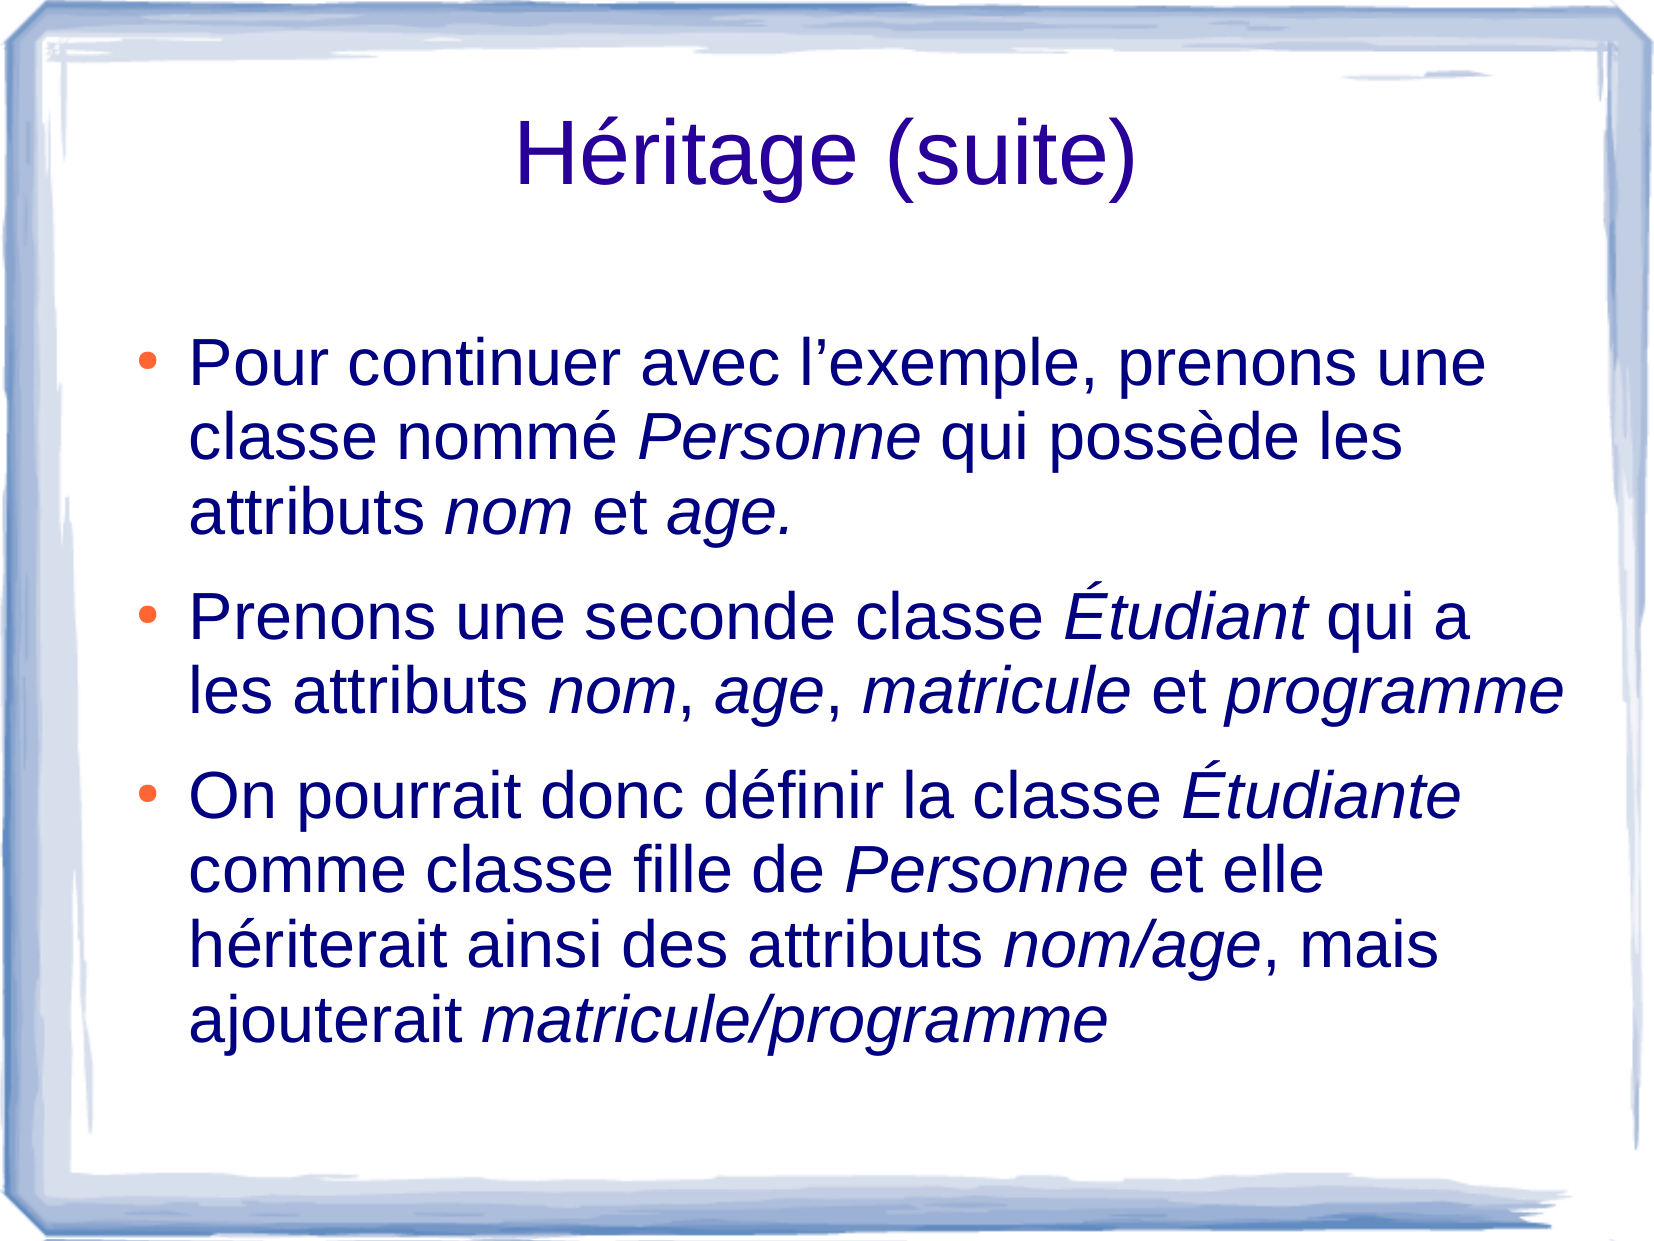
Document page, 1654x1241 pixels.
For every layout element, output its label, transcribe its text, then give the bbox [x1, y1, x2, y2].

picture [0, 0, 1654, 1241]
list Pour continuer avec l’exemple, prenons une classe nommé Personne qui possède les attributs nom et age. Prenons une seconde classe Étudiant qui a les attributs nom, age, matricule et programme On pourrait donc définir la classe Étudiante comme classe fille de Personne et elle hériterait ainsi des attributs nom/age, mais ajouterait matricule/programme [118, 324, 1571, 1057]
title Héritage (suite) [82, 49, 1571, 257]
